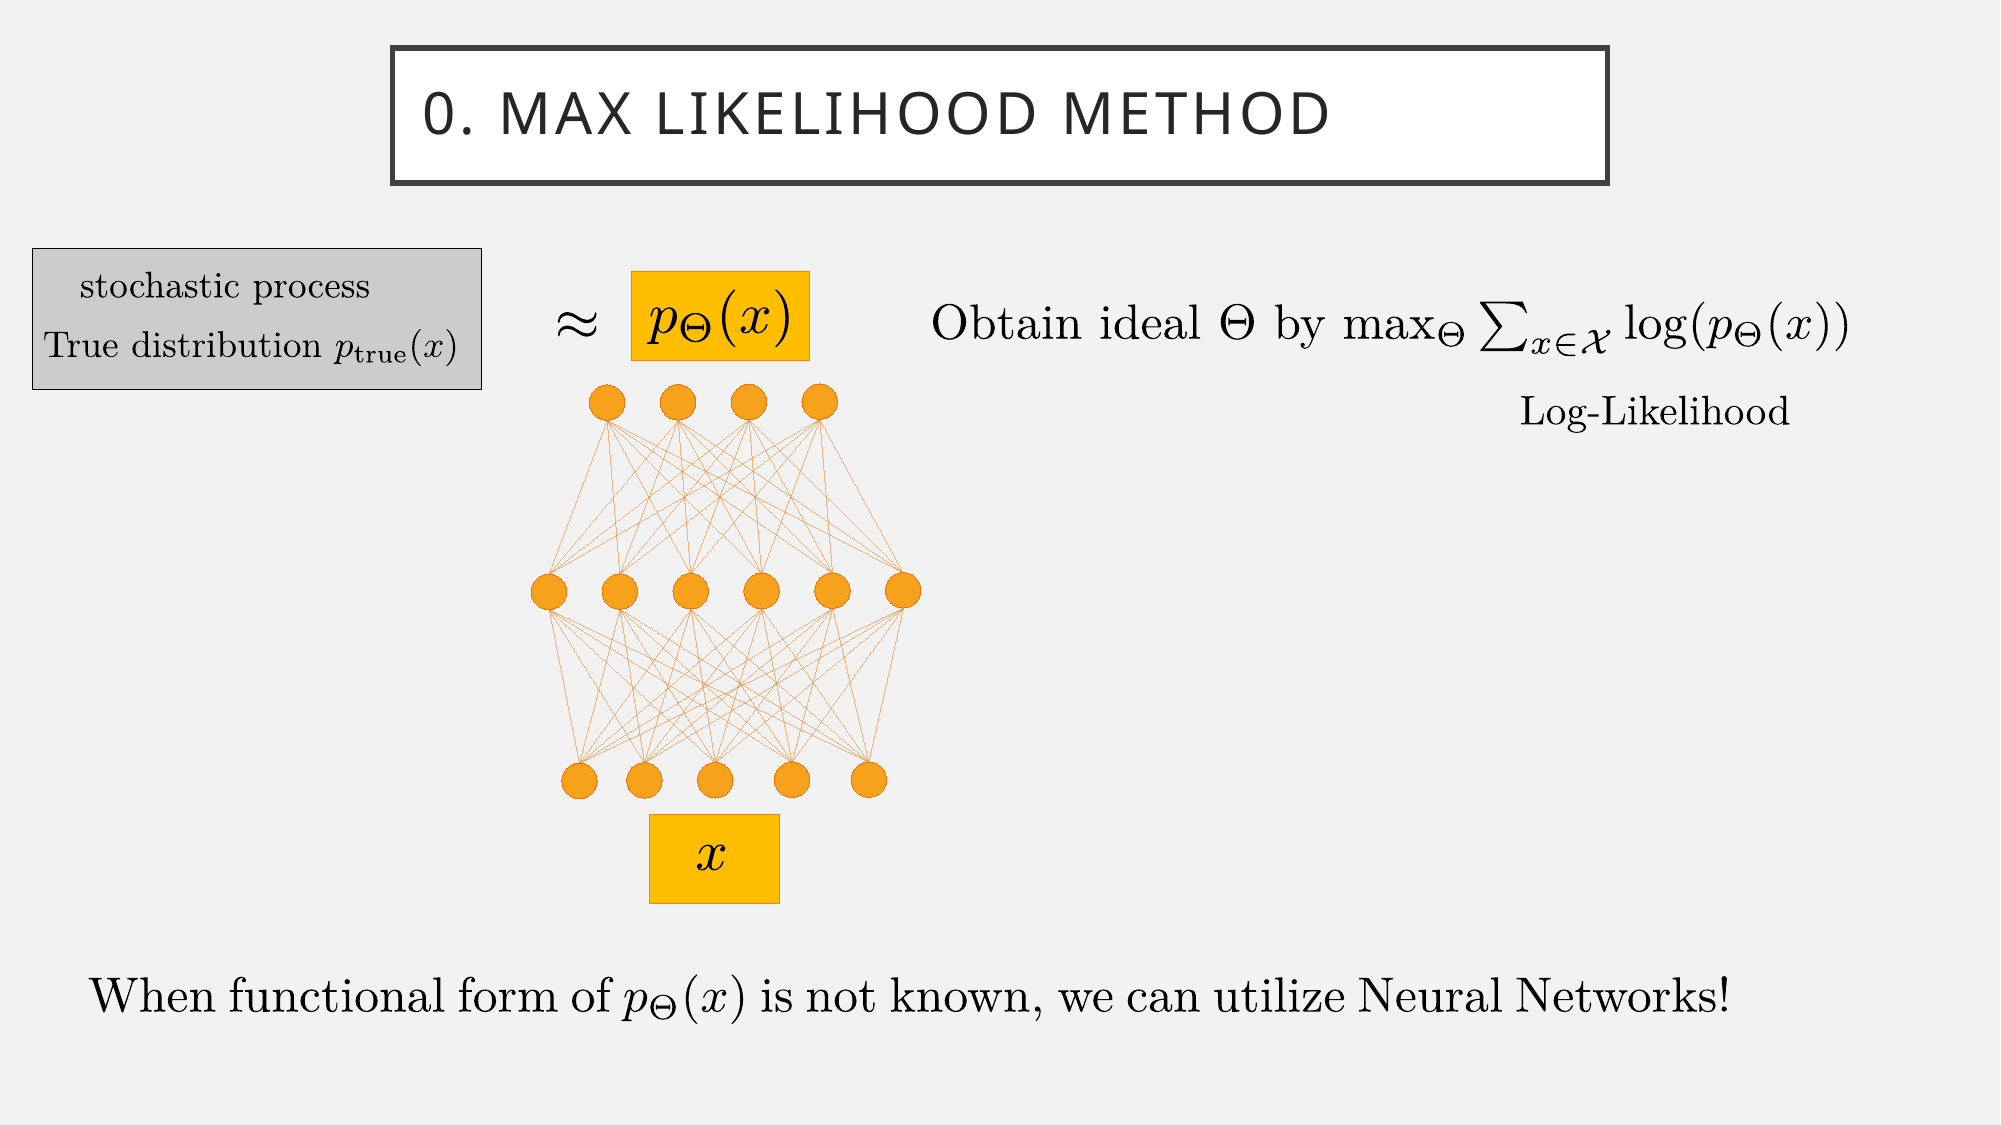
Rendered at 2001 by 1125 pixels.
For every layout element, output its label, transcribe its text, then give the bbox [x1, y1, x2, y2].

text_box [650, 994, 676, 1020]
text_box [1690, 406, 1700, 425]
text_box [1174, 989, 1200, 1012]
text_box [1446, 989, 1463, 1012]
text_box [1516, 977, 1551, 1012]
text_box [474, 989, 497, 1013]
text_box [1786, 316, 1812, 340]
text_box [701, 989, 727, 1013]
text_box [1042, 316, 1054, 339]
text_box [1189, 304, 1201, 339]
text_box [300, 989, 320, 1013]
text_box [1261, 989, 1273, 1012]
text_box [408, 989, 431, 1013]
text_box [801, 383, 838, 420]
text_box [1546, 405, 1566, 425]
text_box [1385, 316, 1409, 340]
text_box [1575, 981, 1592, 1013]
text_box [1220, 303, 1254, 340]
text_box [561, 763, 598, 799]
text_box [731, 974, 744, 1025]
text_box [834, 989, 857, 1013]
text_box [997, 308, 1014, 340]
text_box [32, 248, 482, 390]
text_box [245, 989, 271, 1013]
text_box [272, 989, 298, 1012]
text_box [597, 976, 614, 1012]
text_box [167, 989, 188, 1013]
text_box [1581, 329, 1611, 354]
text_box [1721, 976, 1727, 1003]
text_box [572, 989, 595, 1013]
text_box [1593, 990, 1628, 1013]
text_box [1531, 338, 1551, 354]
text_box [1164, 316, 1187, 340]
text_box [1746, 405, 1766, 425]
text_box [1418, 989, 1444, 1013]
text_box [917, 989, 943, 1012]
text_box [589, 384, 625, 421]
text_box [775, 989, 792, 1013]
text_box [190, 989, 216, 1012]
text_box [1058, 990, 1093, 1013]
text_box [1056, 316, 1082, 339]
text_box [499, 989, 516, 1012]
text_box [1768, 395, 1790, 425]
text_box [1490, 977, 1502, 1012]
text_box [851, 762, 887, 798]
text_box [1241, 981, 1257, 1013]
text_box [1660, 405, 1677, 425]
text_box [1556, 333, 1576, 357]
text_box [1344, 316, 1384, 339]
text_box [1093, 989, 1113, 1013]
text_box [1692, 301, 1705, 352]
text_box [1465, 989, 1489, 1013]
text_box [557, 311, 597, 324]
text_box [1835, 301, 1848, 352]
text_box [1127, 989, 1147, 1013]
text_box [341, 989, 353, 1012]
text_box [1004, 989, 1030, 1012]
text_box [1705, 316, 1732, 349]
title 0. max likelihood method [392, 48, 1608, 184]
text_box [1324, 989, 1345, 1013]
text_box [1300, 317, 1325, 349]
text_box [631, 271, 810, 361]
text_box [885, 572, 921, 608]
text_box [1699, 989, 1716, 1013]
text_box [731, 384, 767, 420]
text_box [1396, 989, 1416, 1013]
text_box [649, 814, 780, 904]
text_box [1672, 977, 1697, 1012]
text_box [1663, 316, 1687, 349]
text_box [621, 989, 648, 1022]
text_box [1017, 316, 1041, 340]
text_box [1625, 304, 1637, 339]
text_box [890, 977, 915, 1012]
text_box [697, 762, 734, 799]
text_box [774, 762, 810, 798]
text_box [967, 990, 1002, 1013]
text_box [1359, 977, 1394, 1012]
text_box [355, 989, 378, 1013]
text_box [1638, 316, 1662, 340]
text_box [1724, 405, 1744, 425]
text_box [1149, 989, 1173, 1013]
text_box [743, 573, 780, 609]
text_box [1567, 405, 1587, 433]
text_box [1274, 304, 1300, 340]
text_box [685, 974, 698, 1025]
text_box [602, 573, 638, 610]
text_box [626, 762, 663, 799]
text_box [1275, 977, 1287, 1012]
text_box [88, 977, 138, 1013]
text_box [1639, 395, 1660, 425]
text_box [1770, 301, 1783, 352]
text_box [1628, 406, 1638, 425]
text_box [321, 981, 338, 1013]
text_box [1289, 989, 1300, 1012]
text_box [814, 572, 851, 609]
text_box [1480, 301, 1528, 352]
text_box [761, 989, 773, 1012]
text_box [1114, 304, 1140, 340]
text_box [1653, 989, 1670, 1012]
text_box [1409, 317, 1435, 339]
text_box [1034, 1006, 1041, 1022]
text_box [557, 325, 597, 337]
text_box [1141, 316, 1162, 340]
text_box [1628, 989, 1651, 1013]
text_box [380, 989, 406, 1012]
text_box [1553, 989, 1573, 1013]
text_box [660, 384, 696, 421]
text_box [944, 989, 967, 1013]
text_box [1302, 990, 1322, 1012]
text_box [858, 981, 875, 1013]
text_box [140, 977, 166, 1012]
text_box [1816, 301, 1828, 352]
text_box [1702, 395, 1723, 425]
text_box [1734, 321, 1761, 347]
text_box [970, 304, 995, 340]
text_box [1521, 396, 1544, 425]
text_box [1100, 316, 1112, 339]
text_box [531, 574, 567, 610]
text_box [933, 303, 967, 340]
text_box [1214, 989, 1240, 1013]
text_box [1678, 395, 1689, 425]
text_box [518, 989, 558, 1012]
text_box [1602, 396, 1626, 425]
text_box [229, 976, 247, 1012]
text_box [1438, 321, 1465, 347]
text_box [672, 573, 709, 609]
text_box [433, 977, 445, 1012]
text_box [459, 976, 476, 1012]
text_box [807, 989, 833, 1012]
